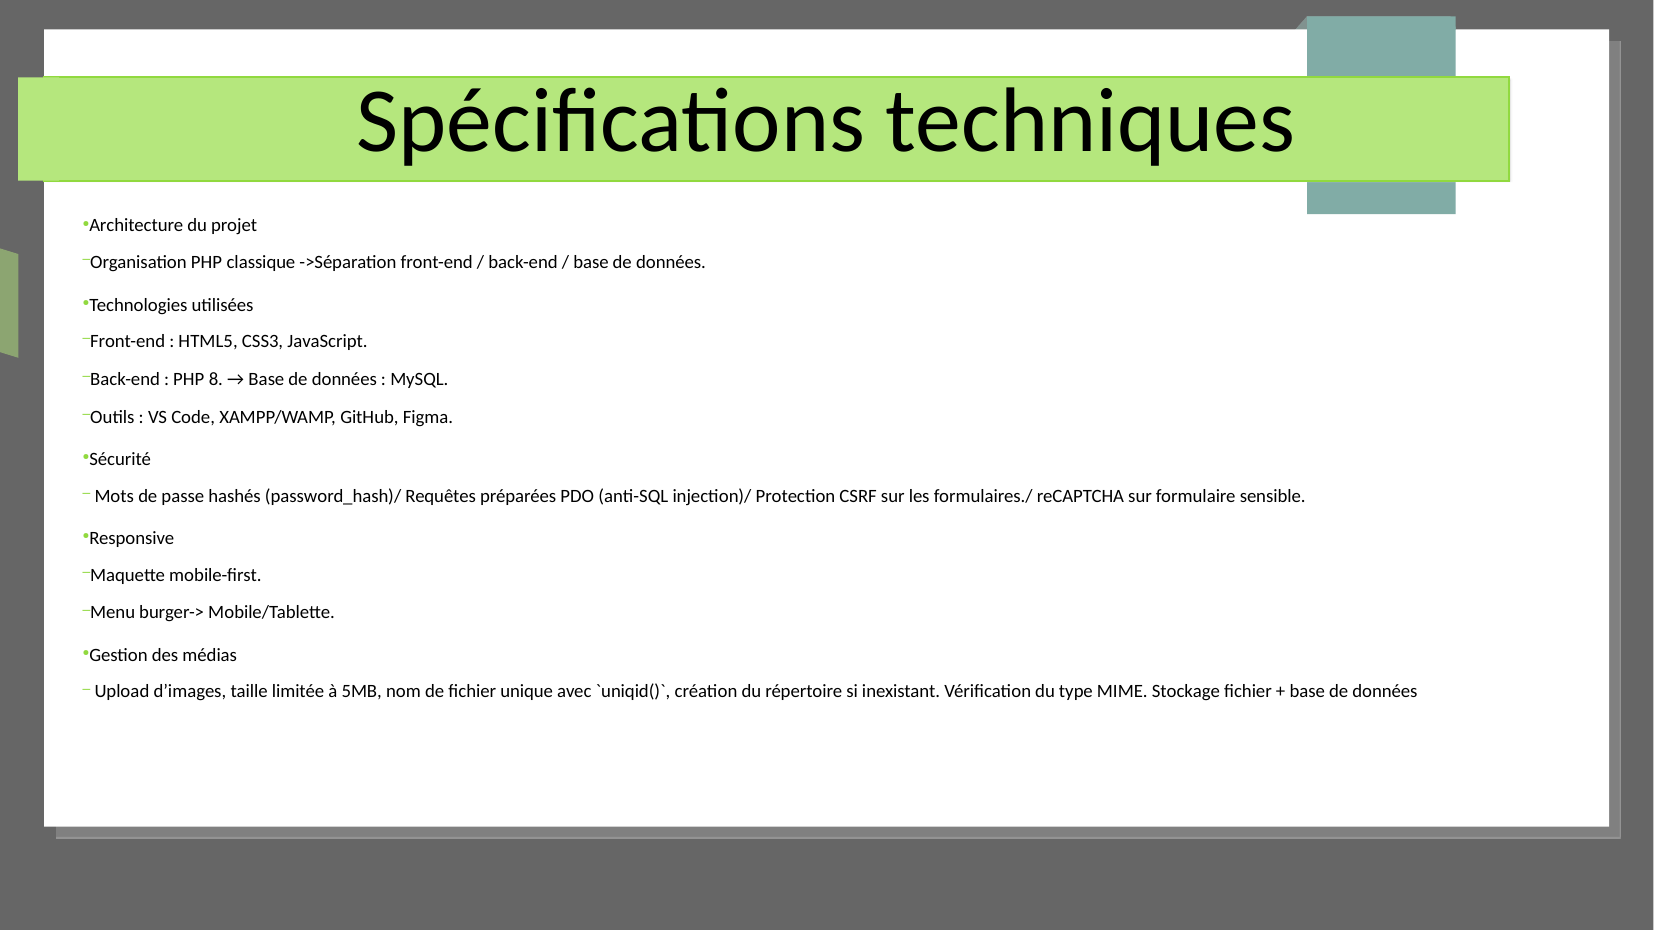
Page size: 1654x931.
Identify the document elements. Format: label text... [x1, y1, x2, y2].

list Architecture du projet Organisation PHP classique ->Séparation front-end / back-end / base de données. Technologies utilisées Front-end : HTML5, CSS3, JavaScript. Back-end : PHP 8. → Base de données : MySQL. Outils : VS Code, XAMPP/WAMP, GitHub, Figma. Sécurité Mots de passe hashés (password_hash)/ Requêtes préparées PDO (anti-SQL injection)/ Protection CSRF sur les formulaires./ reCAPTCHA sur formulaire sensible. Responsive Maquette mobile-first. Menu burger-> Mobile/Tablette. Gestion des médias Upload d’images, taille limitée à 5MB, nom de fichier unique avec `uniqid()`, création du répertoire si inexistant. Vérification du type MIME. Stockage fichier + base de données [82, 217, 1571, 757]
title Spécifications techniques [82, 37, 1571, 193]
